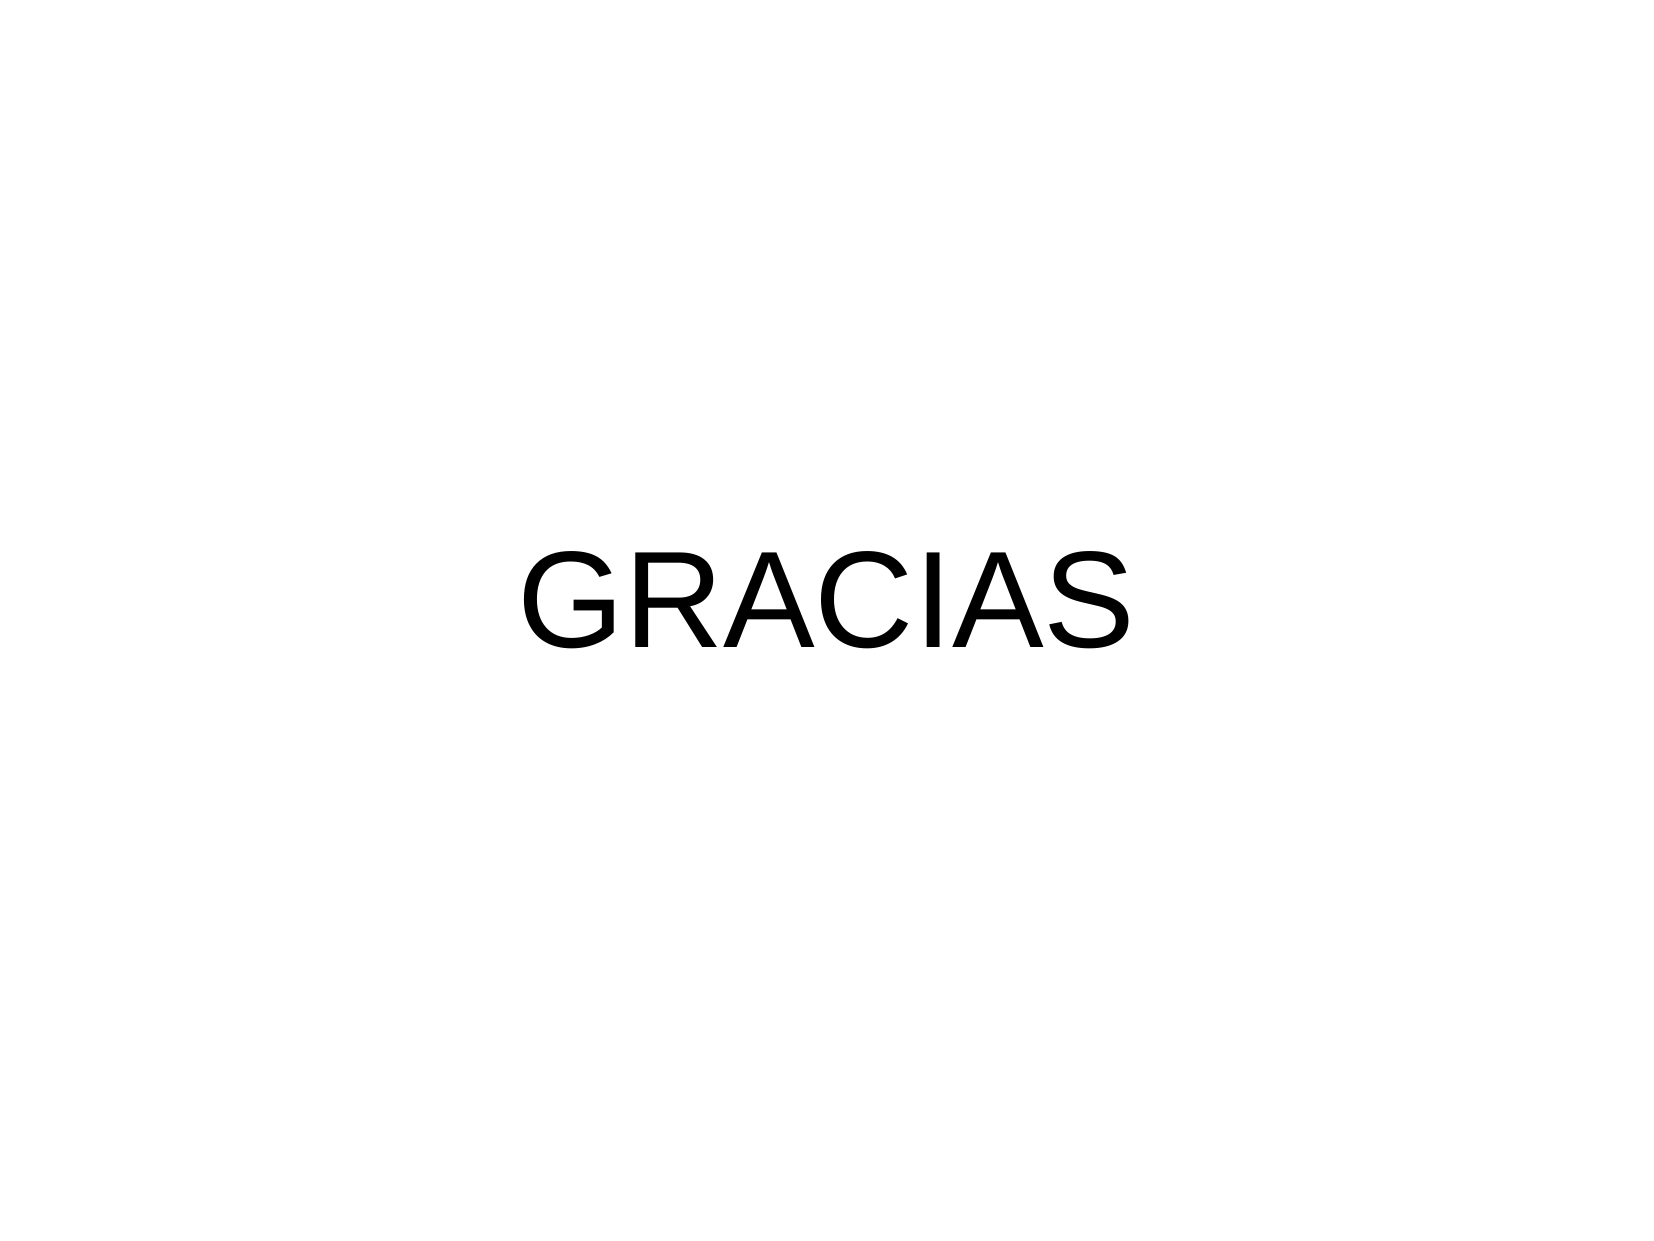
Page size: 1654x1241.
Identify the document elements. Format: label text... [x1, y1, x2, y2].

title GRACIAS [82, 496, 1571, 704]
